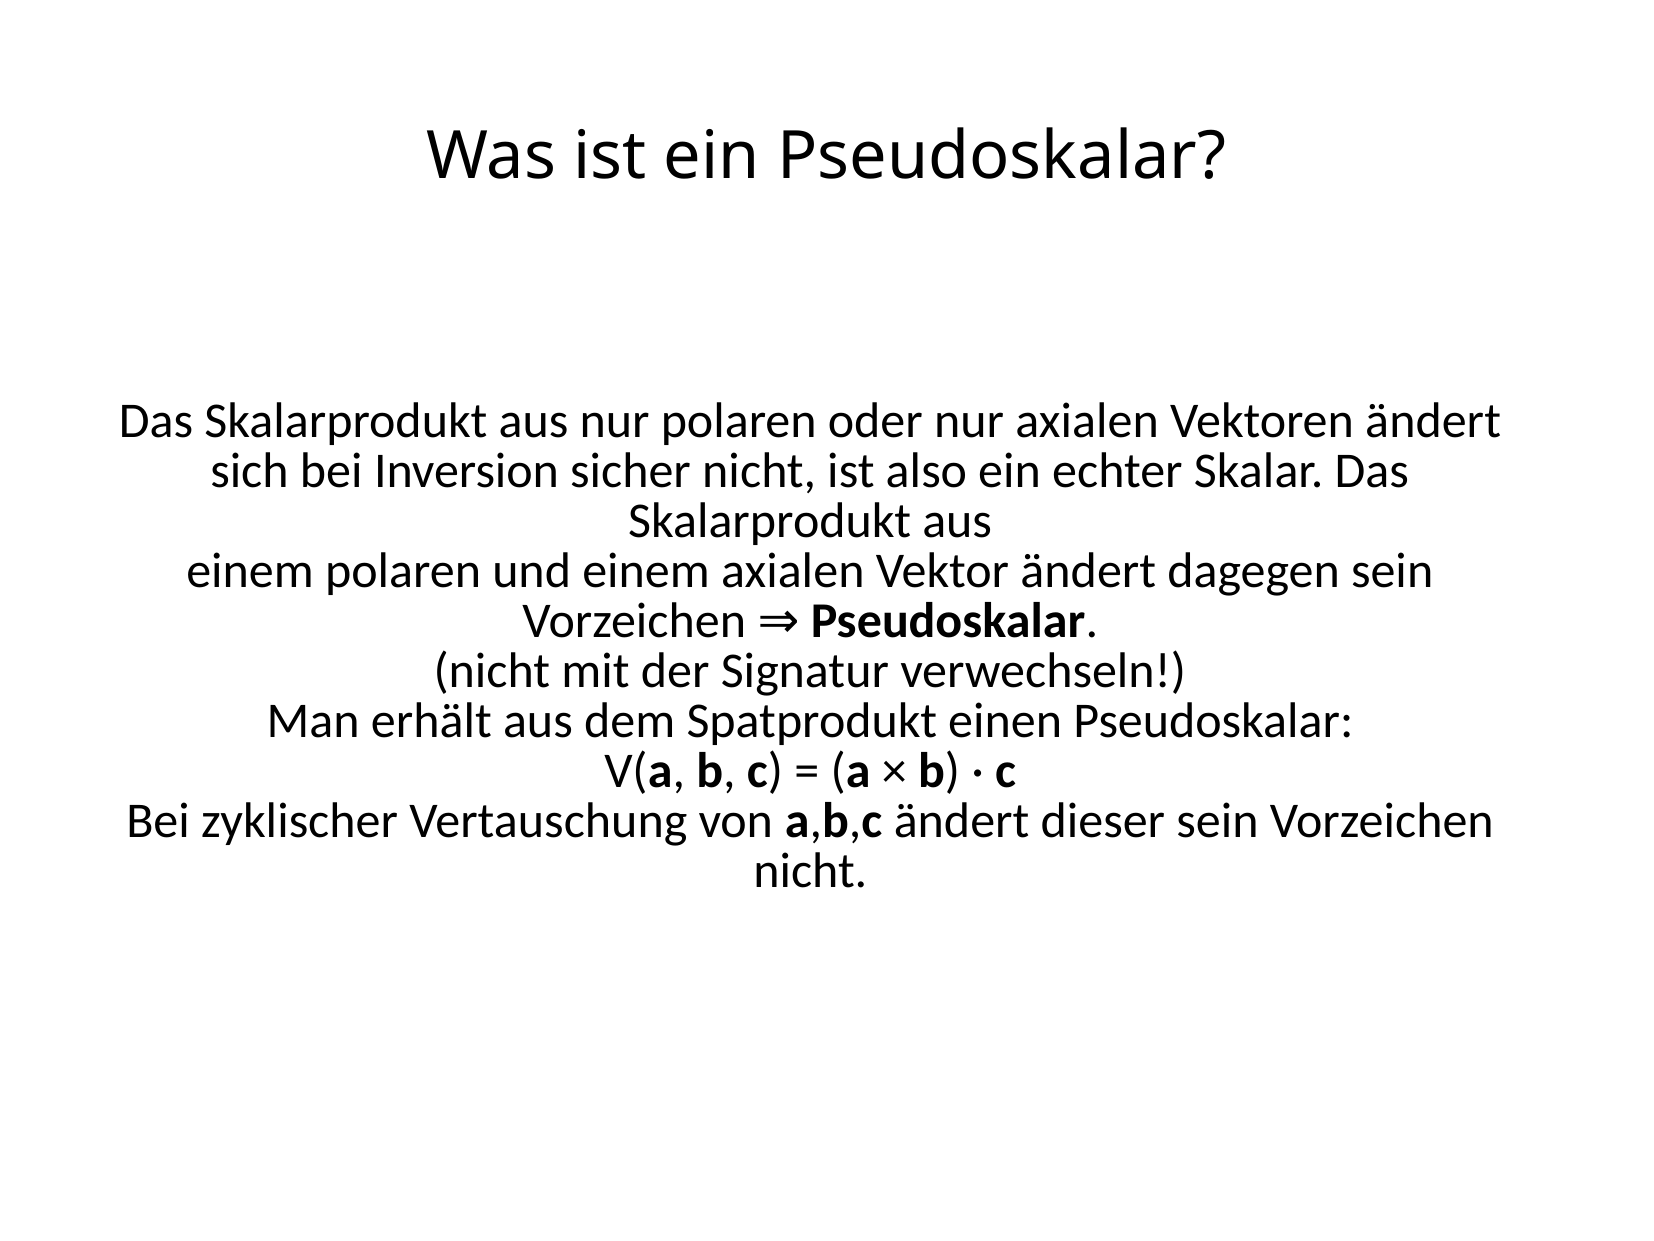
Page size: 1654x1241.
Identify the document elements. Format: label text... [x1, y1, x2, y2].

subtitle Das Skalarprodukt aus nur polaren oder nur axialen Vektoren ändert sich bei Inversion sicher nicht, ist also ein echter Skalar. Das Skalarprodukt aus einem polaren und einem axialen Vektor ändert dagegen sein Vorzeichen ⇒ Pseudoskalar. (nicht mit der Signatur verwechseln!) Man erhält aus dem Spatprodukt einen Pseudoskalar: V(a, b, c) = (a × b) · c Bei zyklischer Vertauschung von a,b,c ändert dieser sein Vorzeichen nicht. [82, 290, 1538, 1010]
title Was ist ein Pseudoskalar? [82, 49, 1571, 257]
